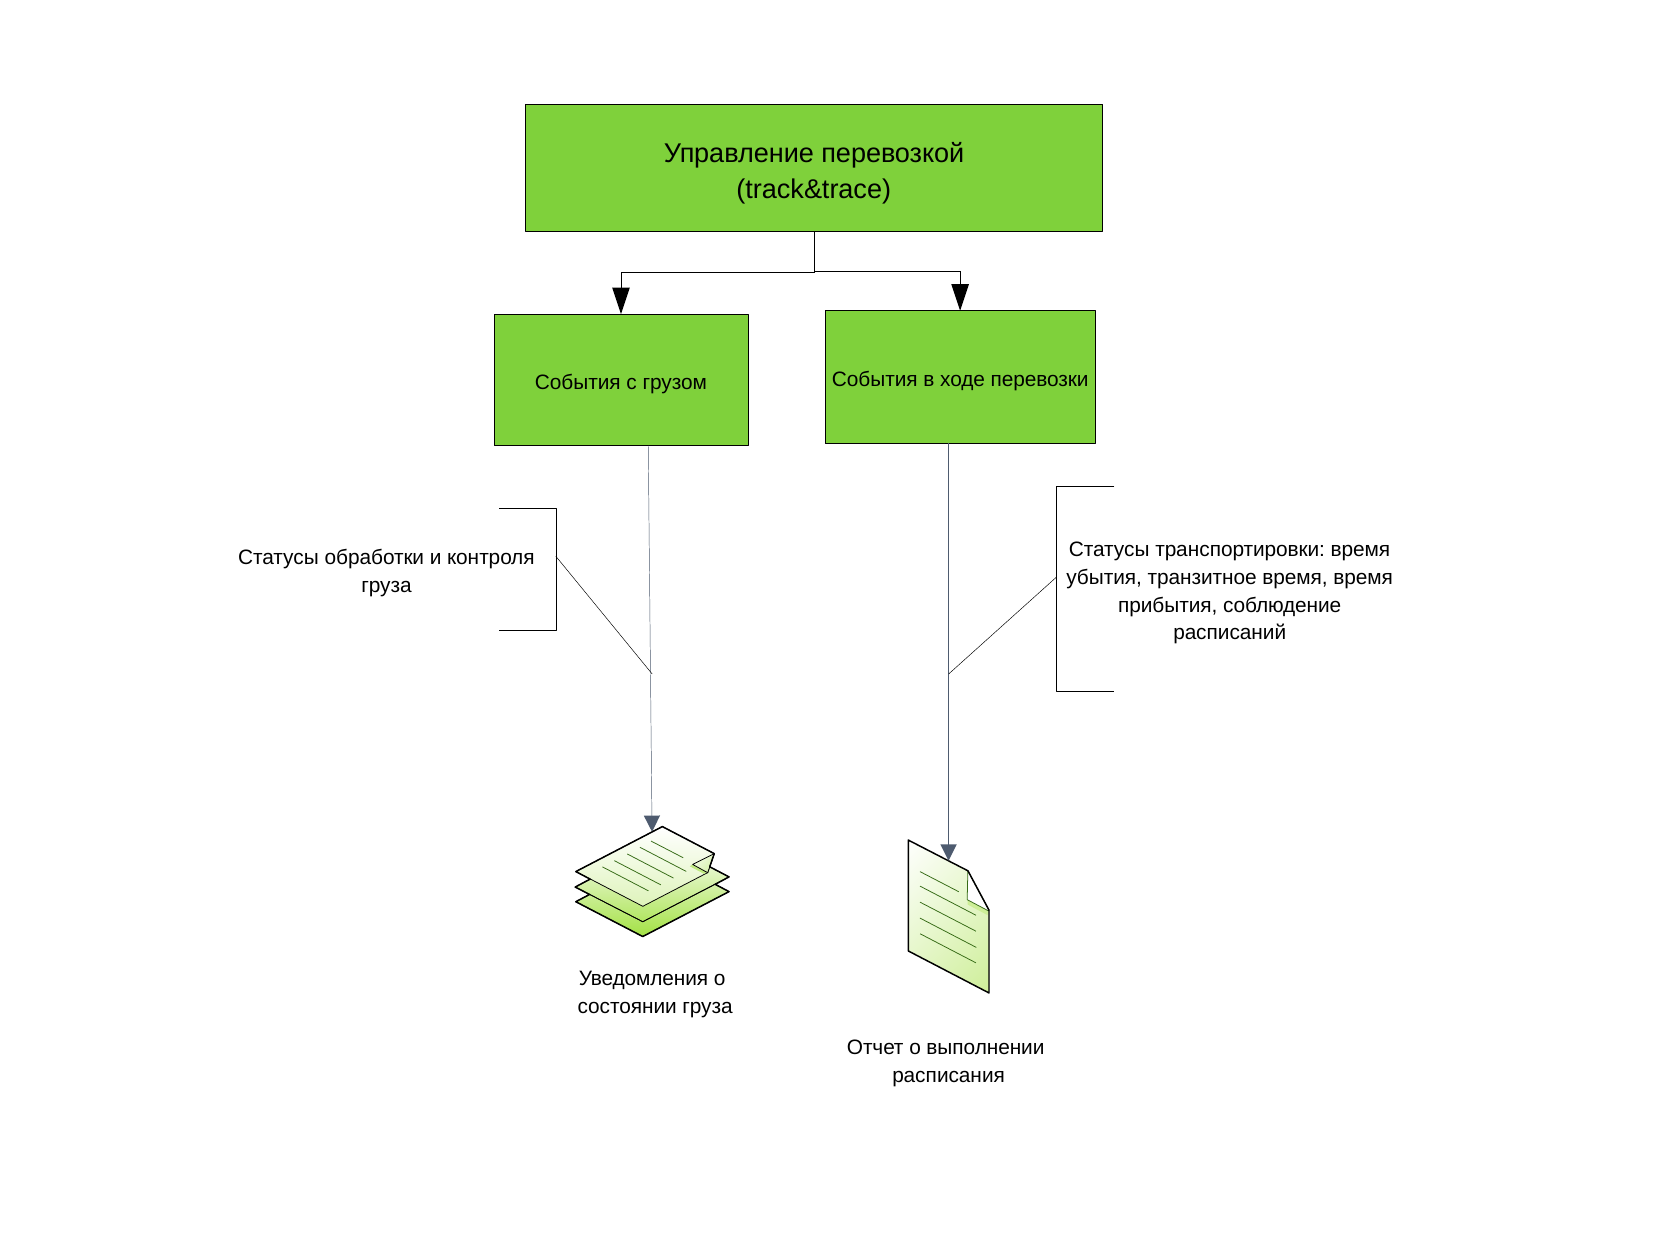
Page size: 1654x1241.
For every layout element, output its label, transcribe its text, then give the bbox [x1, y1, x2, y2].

text_box Уведомления о состоянии груза [531, 950, 773, 1030]
text_box Отчет о выполнении расписания [799, 1019, 1098, 1099]
text_box Управление перевозкой (track&trace) [525, 104, 1103, 232]
text_box [968, 877, 987, 909]
text_box [579, 828, 725, 920]
text_box Статусы обработки и контроля груза [217, 505, 556, 633]
text_box События в ходе перевозки [825, 310, 1095, 444]
text_box События с грузом [494, 314, 748, 446]
text_box Статусы транспортировки: время убытия, транзитное время, время прибытия, соблюдение расписаний [1056, 461, 1403, 716]
text_box [695, 856, 712, 871]
text_box [910, 843, 988, 991]
text_box [579, 886, 726, 935]
